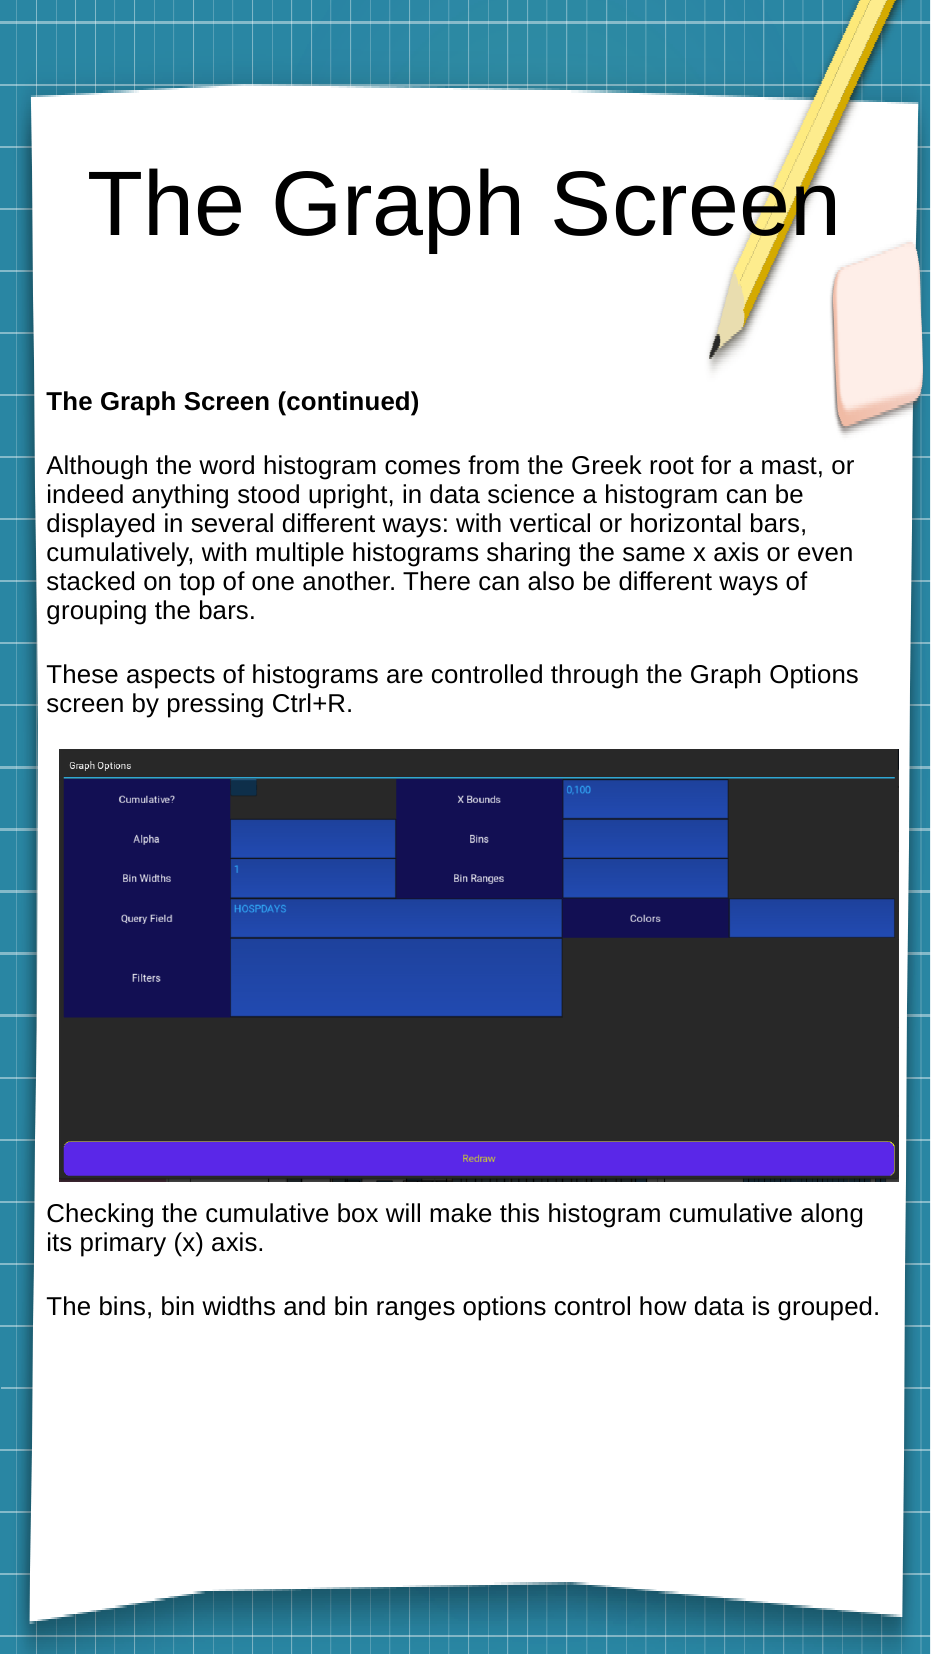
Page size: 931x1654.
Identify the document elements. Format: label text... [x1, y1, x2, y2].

list The Graph Screen (continued) Although the word histogram comes from the Greek root for a mast, or indeed anything stood upright, in data science a histogram can be displayed in several different ways: with vertical or horizontal bars, cumulatively, with multiple histograms sharing the same x axis or even stacked on top of one another. There can also be different ways of grouping the bars. These aspects of histograms are controlled through the Graph Options screen by pressing Ctrl+R. Checking the cumulative box will make this histogram cumulative along its primary (x) axis. The bins, bin widths and bin ranges options control how data is grouped. [46, 386, 884, 1346]
picture [0, 0, 931, 1654]
title The Graph Screen [46, 65, 884, 342]
